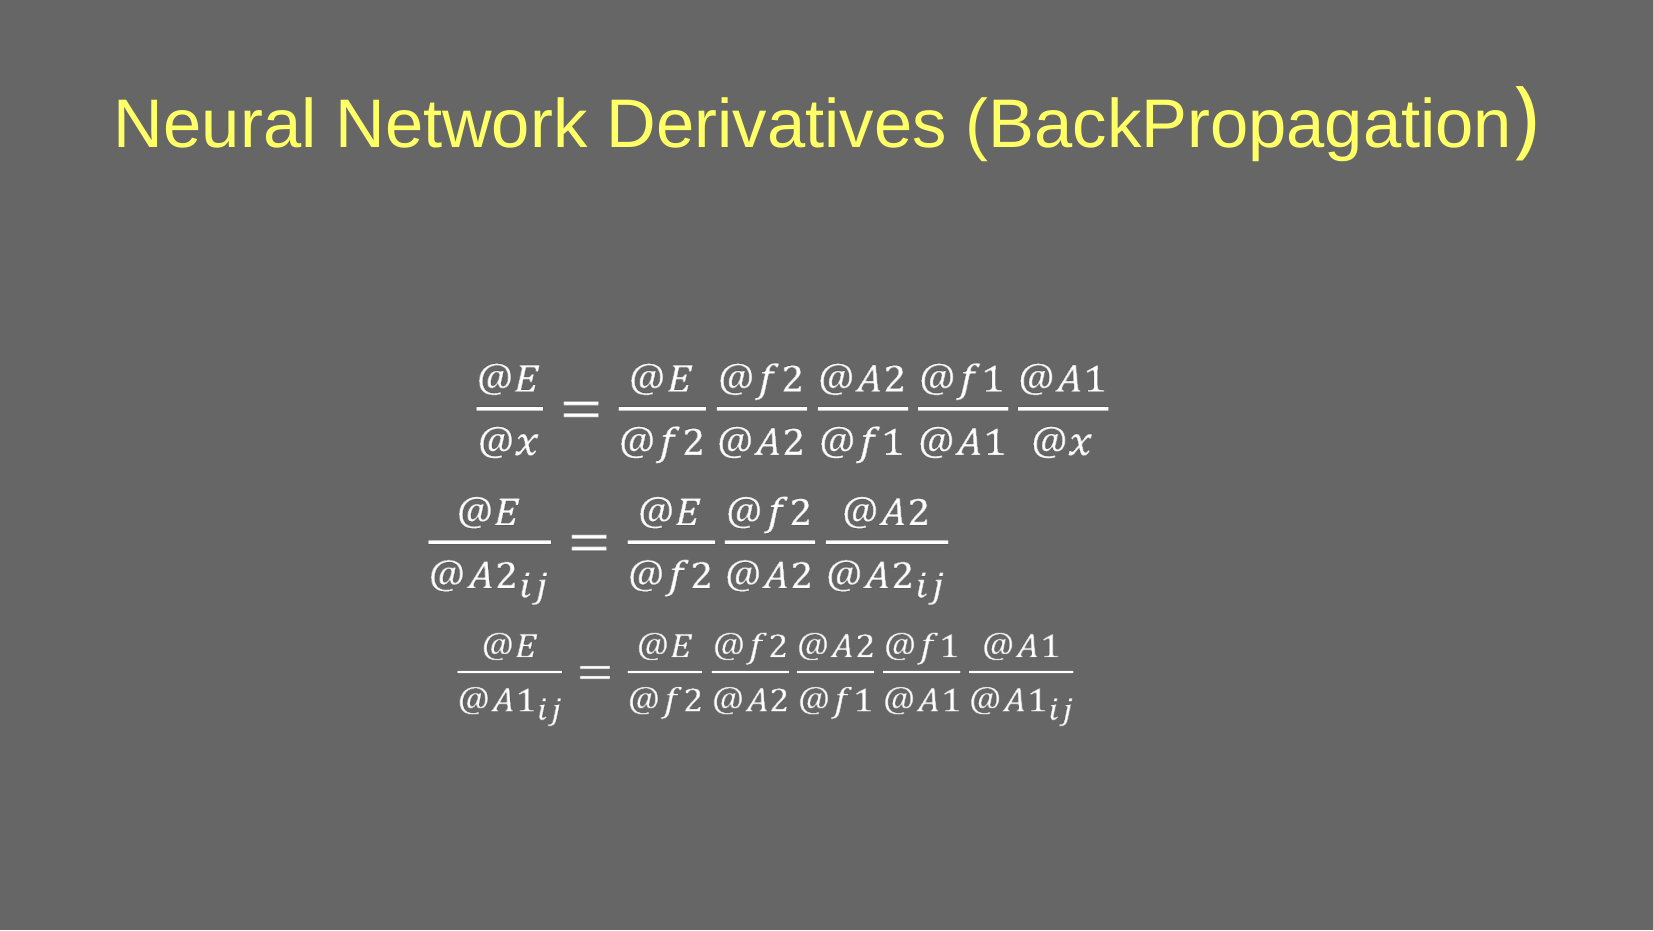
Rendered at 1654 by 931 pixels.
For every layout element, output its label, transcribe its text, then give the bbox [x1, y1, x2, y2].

title Neural Network Derivatives (BackPropagation) [82, 36, 1571, 193]
text_box [132, 86, 1483, 860]
